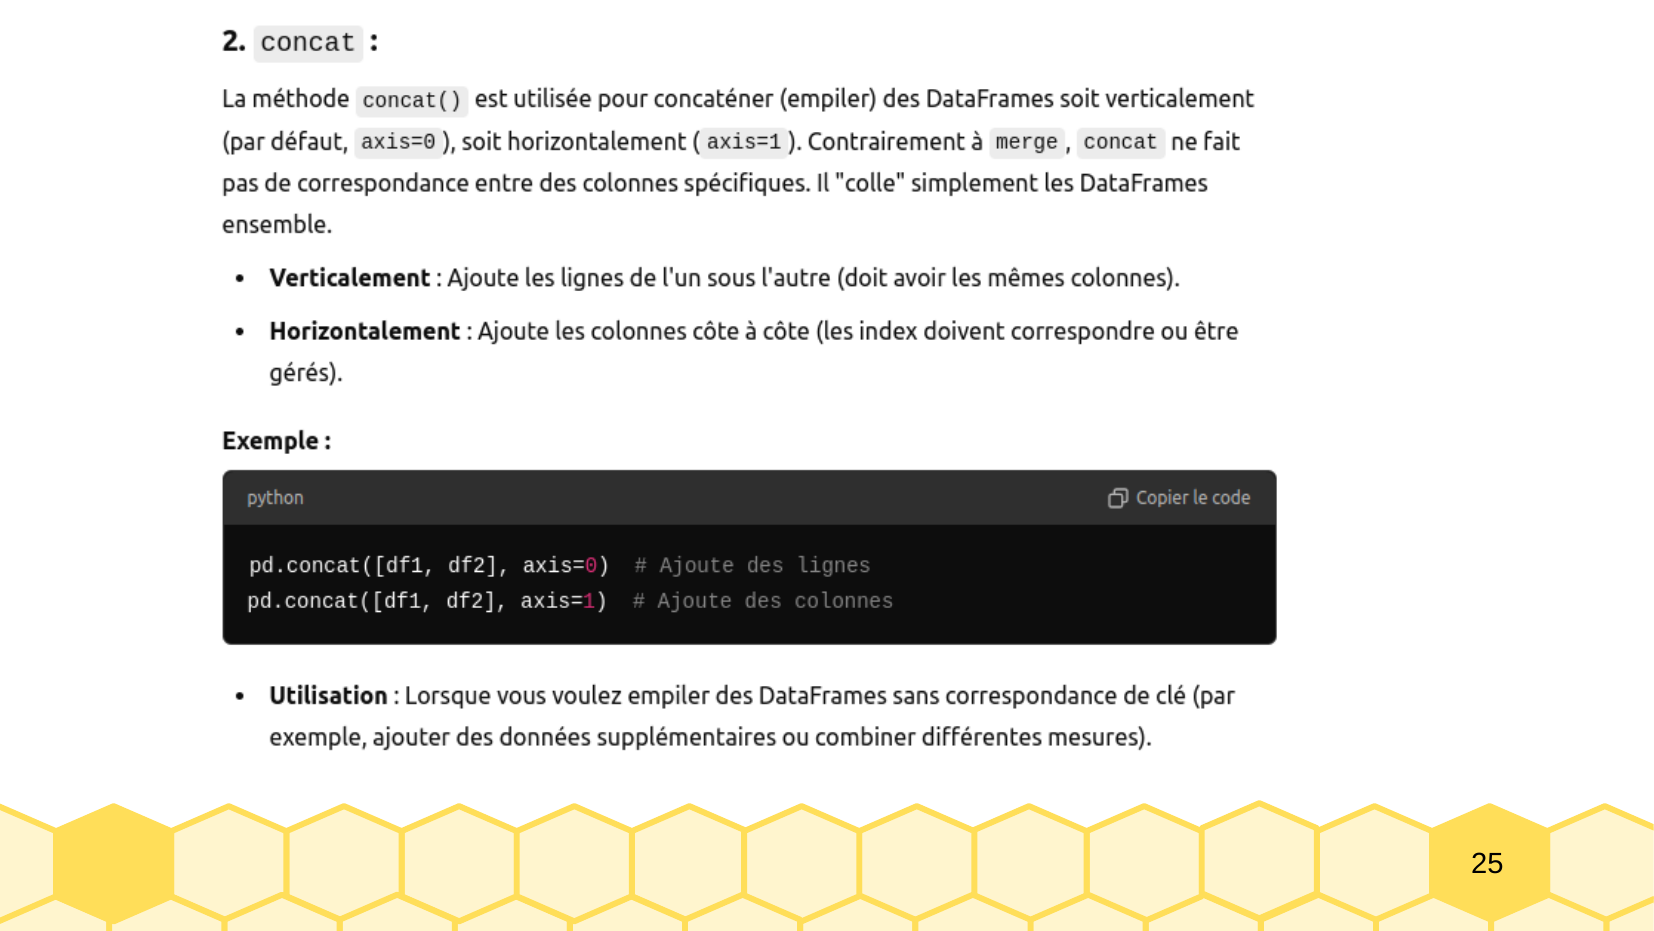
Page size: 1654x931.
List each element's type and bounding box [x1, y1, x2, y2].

picture [177, 14, 1388, 768]
